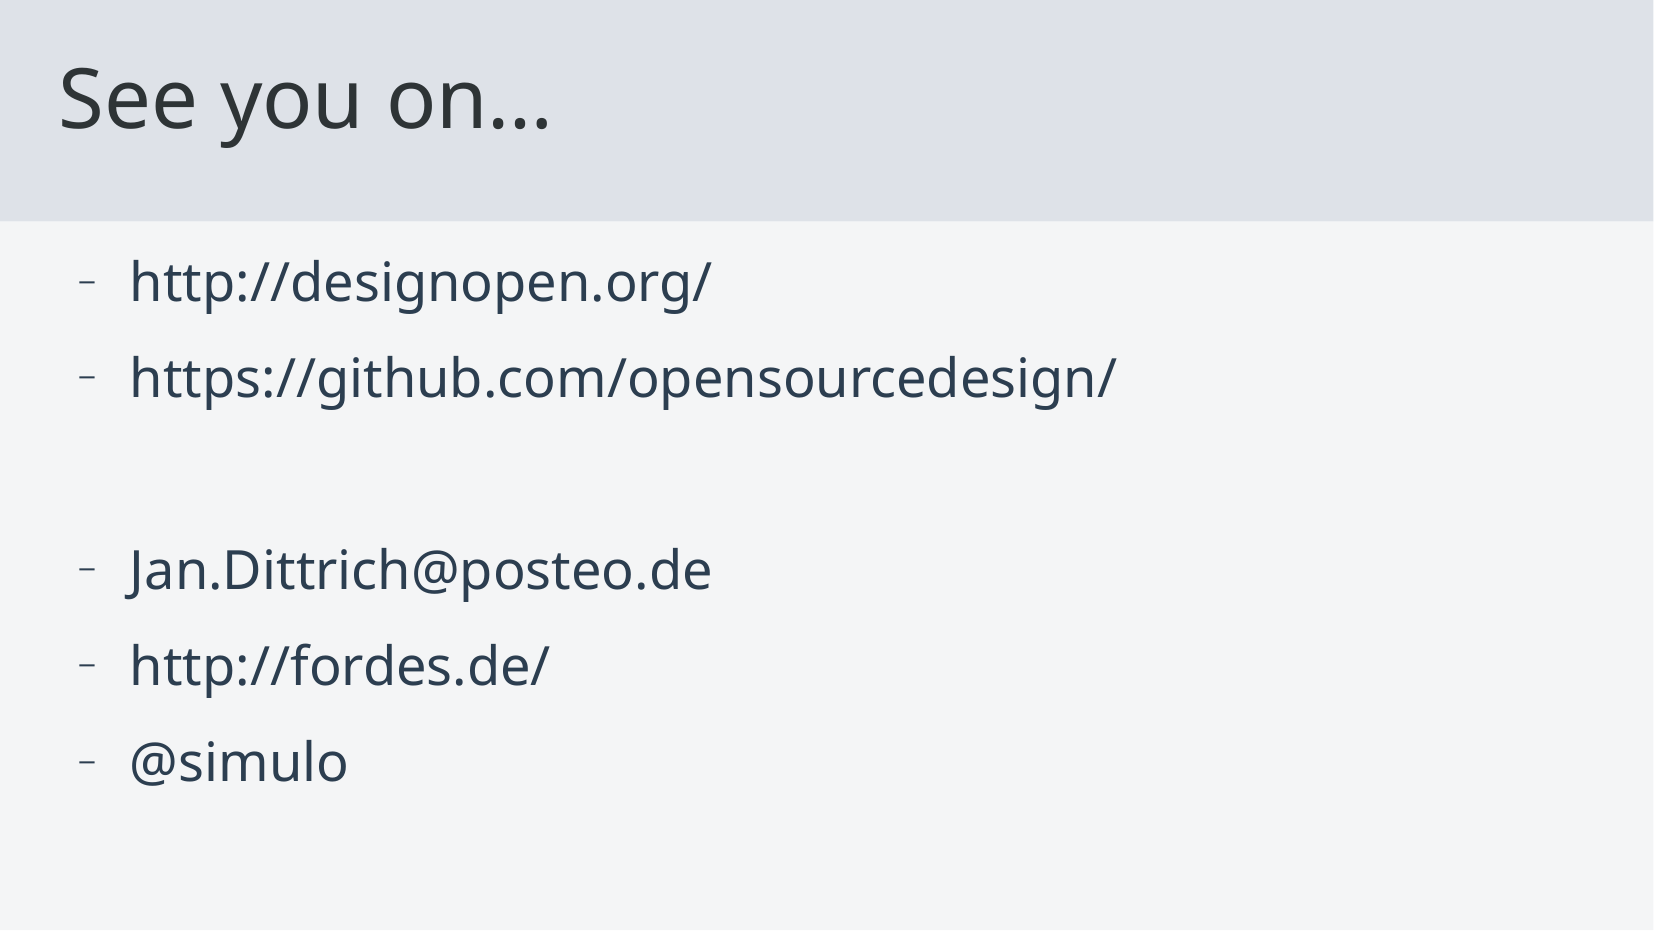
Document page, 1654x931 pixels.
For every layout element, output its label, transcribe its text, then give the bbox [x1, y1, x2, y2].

list http://designopen.org/ https://github.com/opensourcedesign/ Jan.Dittrich@posteo.de http://fordes.de/ @simulo [59, 243, 1595, 864]
title See you on… [59, 37, 1595, 155]
